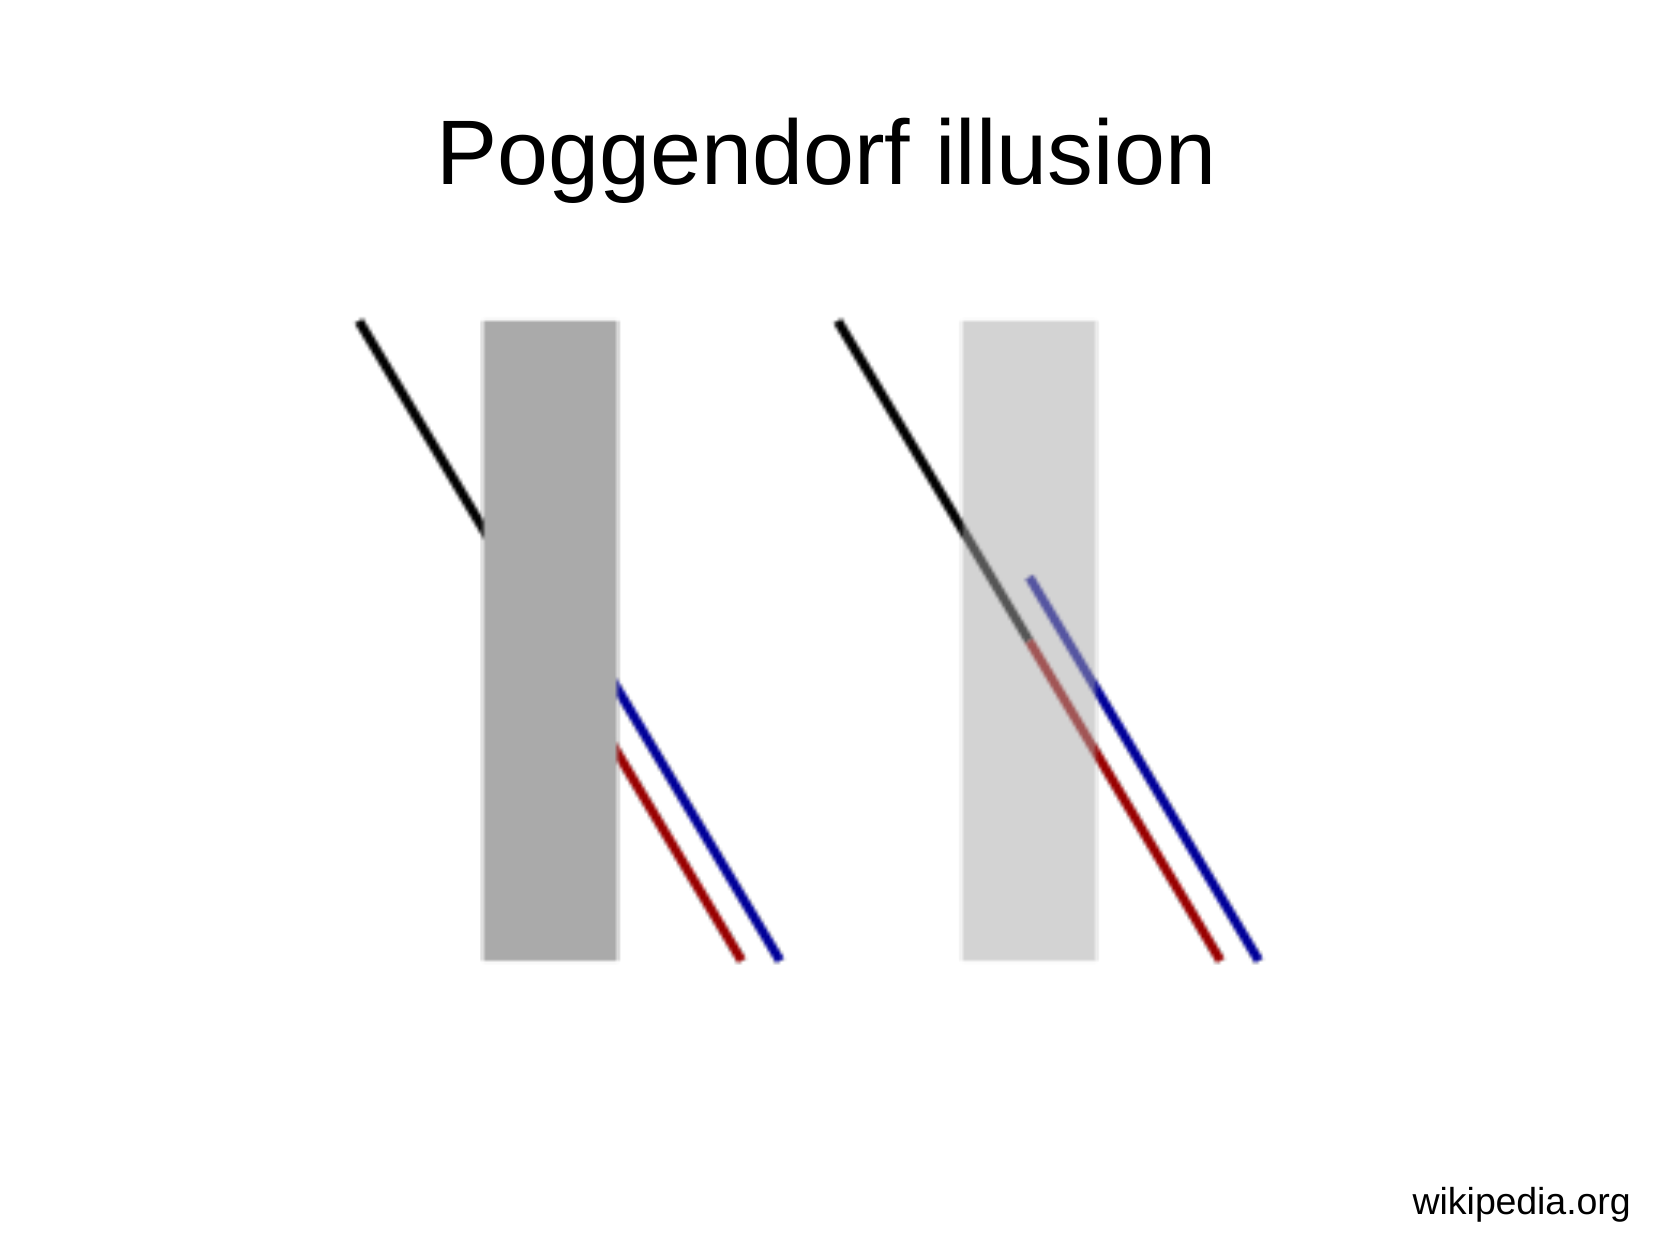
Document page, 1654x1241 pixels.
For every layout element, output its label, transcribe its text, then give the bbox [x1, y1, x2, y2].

text_box wikipedia.org [1397, 1172, 1646, 1230]
picture [328, 290, 1292, 1010]
title Poggendorf illusion [82, 49, 1571, 257]
